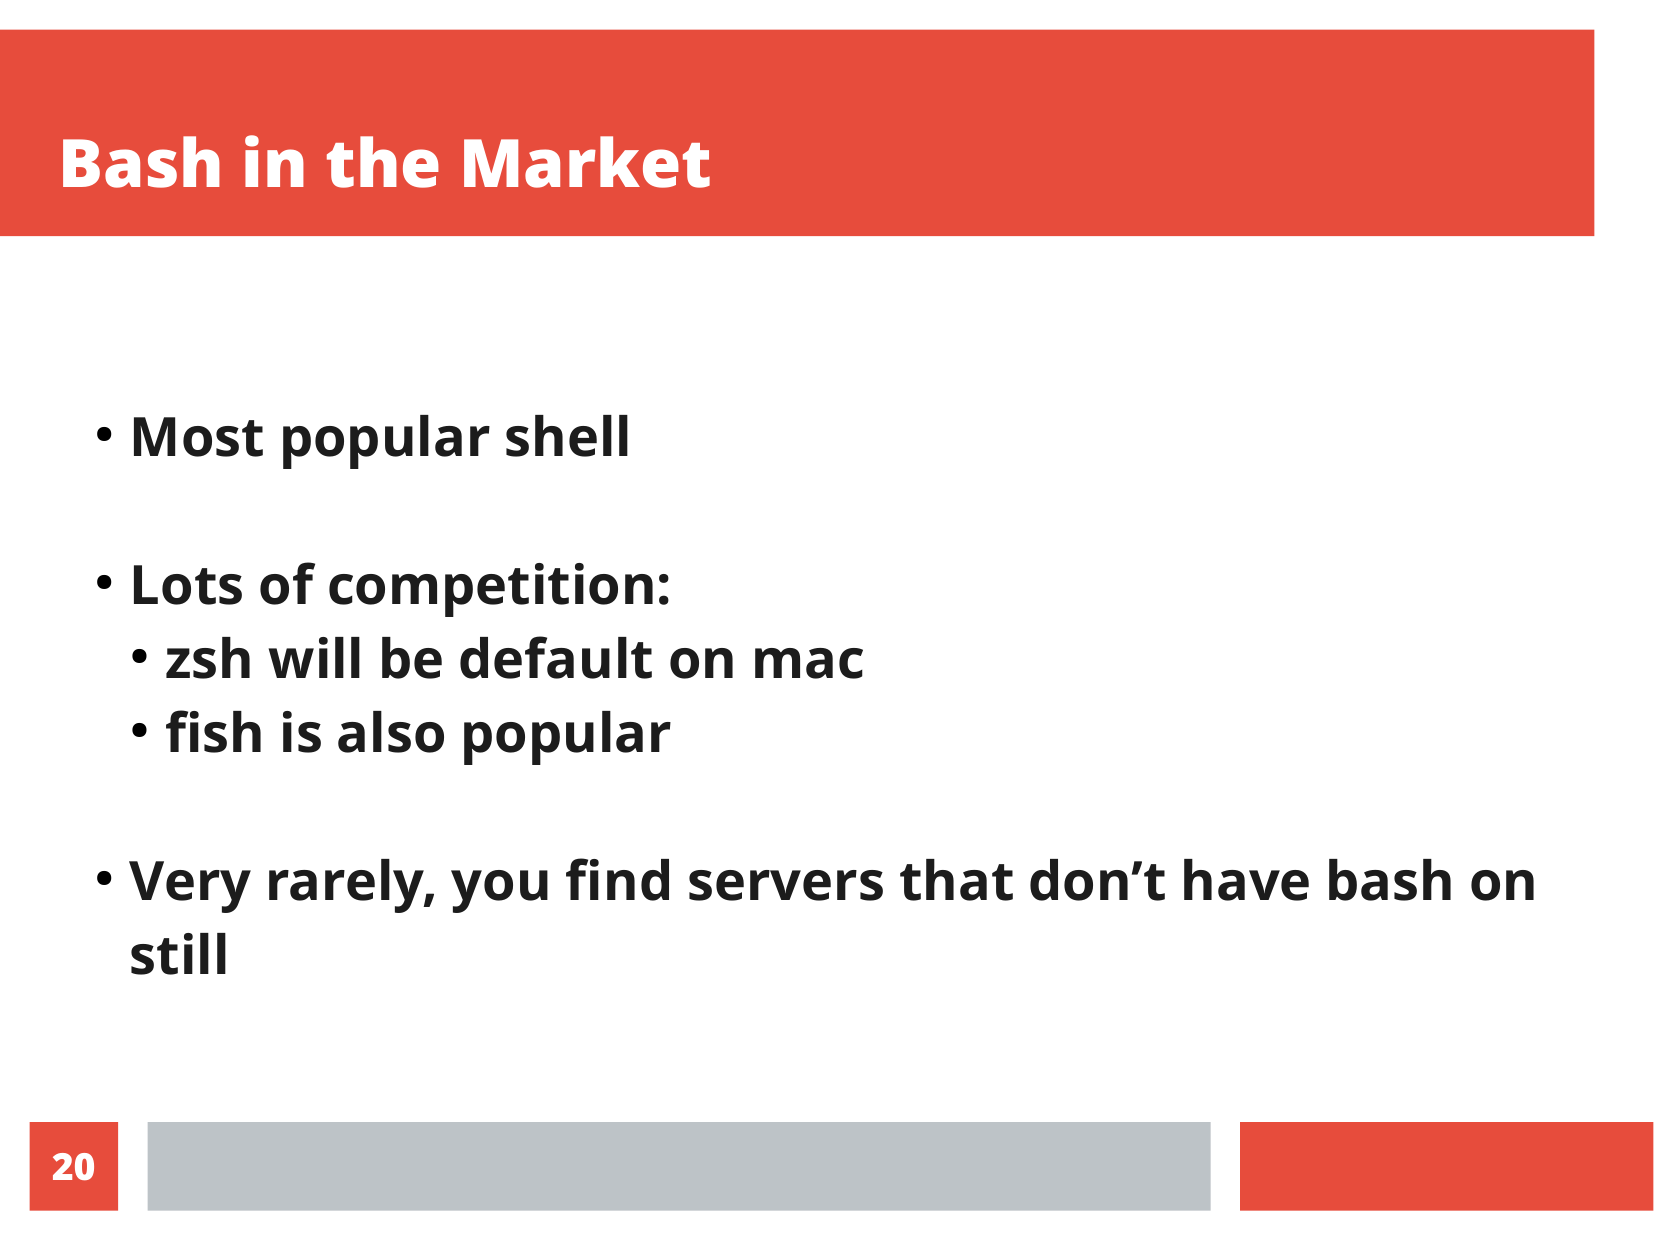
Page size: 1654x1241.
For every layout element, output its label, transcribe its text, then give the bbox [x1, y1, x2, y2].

subtitle Most popular shell Lots of competition: zsh will be default on mac fish is also popular Very rarely, you find servers that don’t have bash on still [59, 324, 1565, 1093]
title Bash in the Market [59, 59, 1595, 207]
